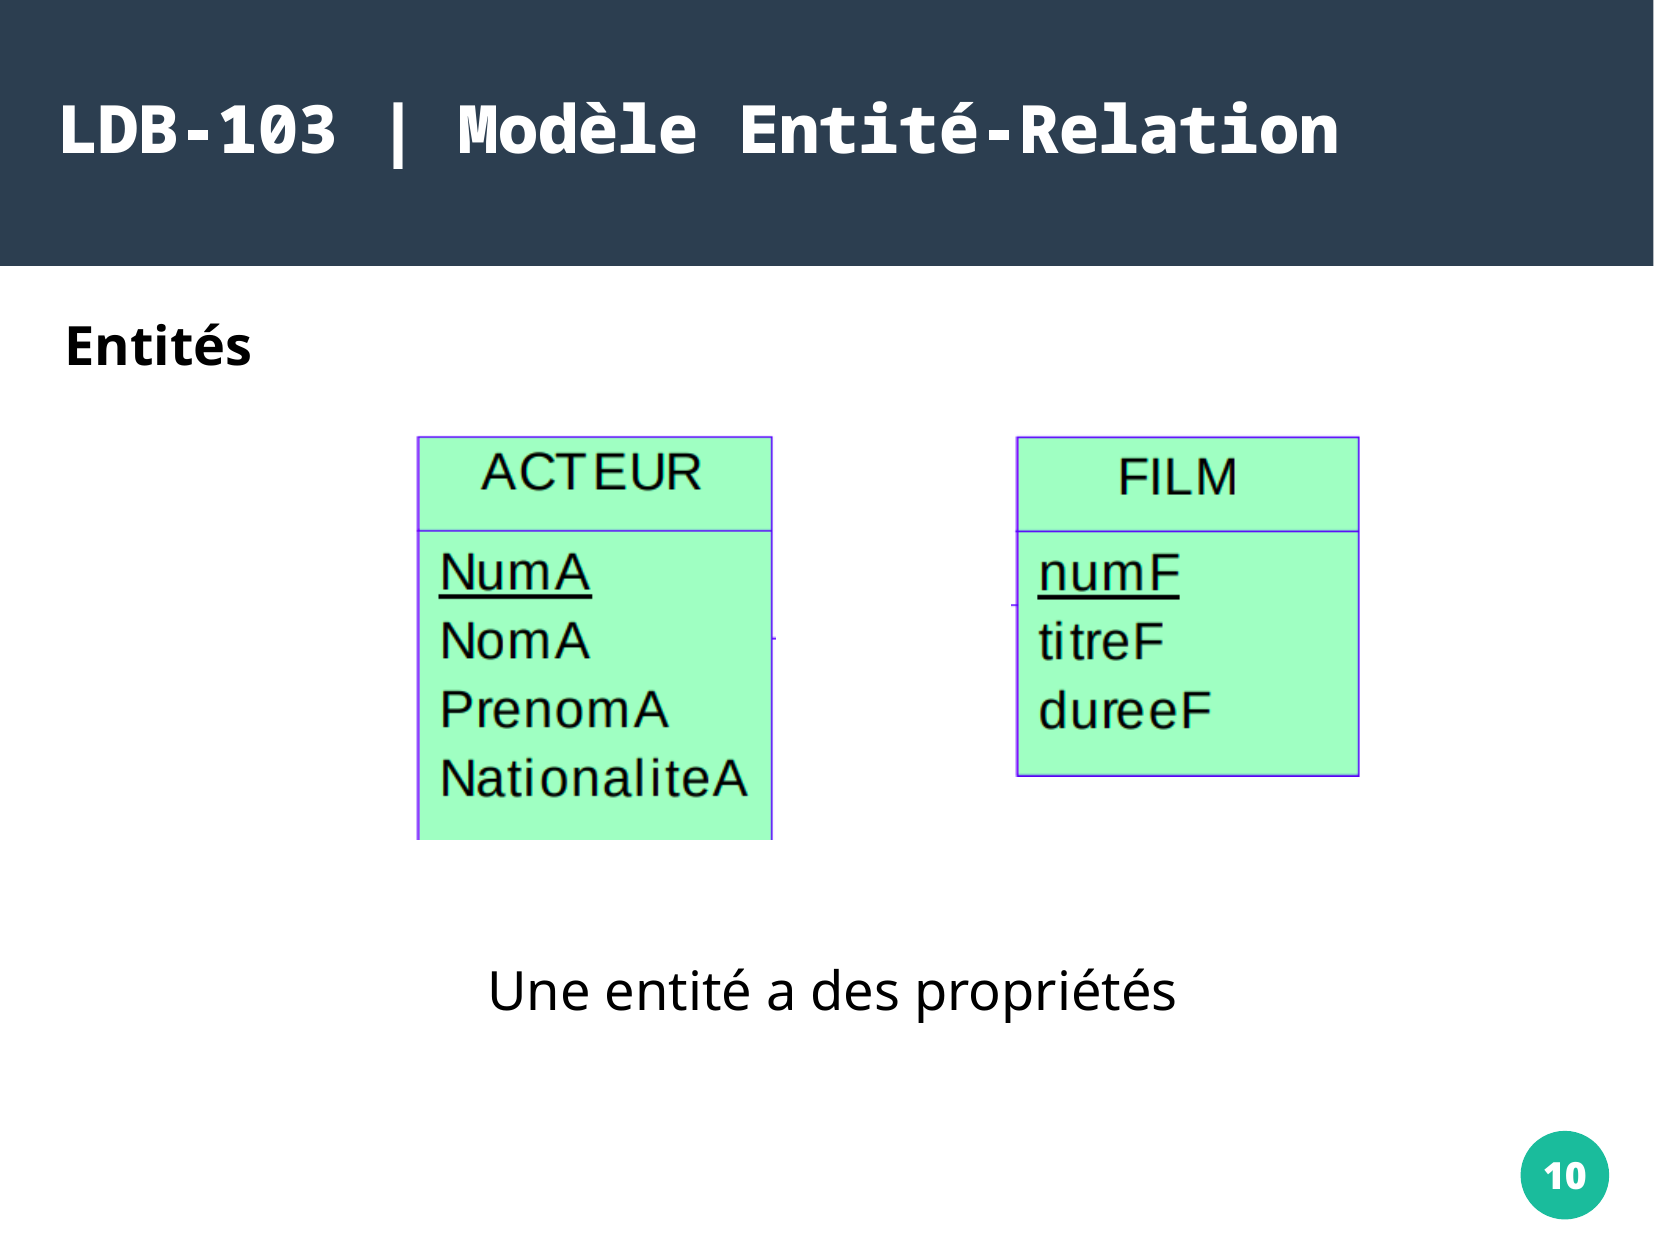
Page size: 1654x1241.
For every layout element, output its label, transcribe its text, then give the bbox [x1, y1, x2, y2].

picture [1011, 429, 1363, 777]
title LDB-103 | Modèle Entité-Relation [58, 49, 1595, 207]
picture [409, 435, 776, 841]
text_box Entités [49, 300, 1606, 446]
text_box Une entité a des propriétés [60, 945, 1606, 1050]
